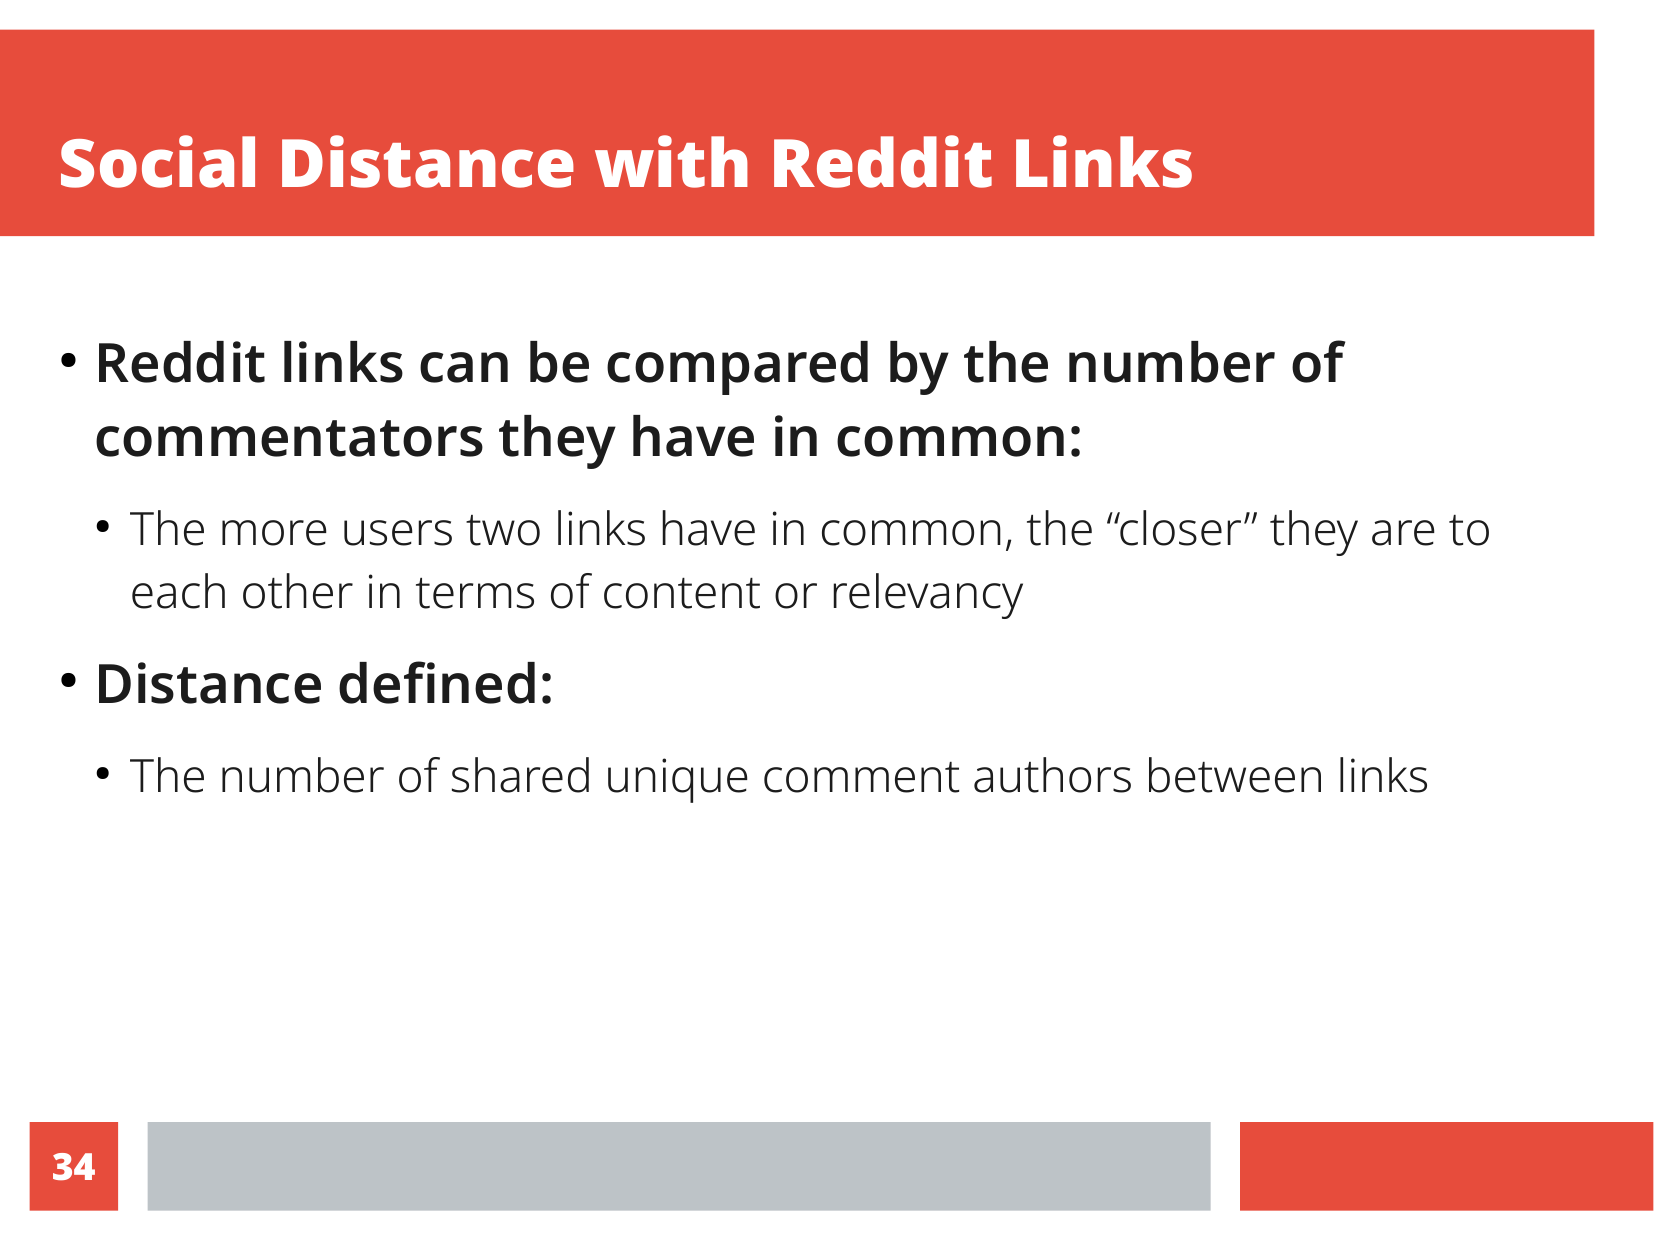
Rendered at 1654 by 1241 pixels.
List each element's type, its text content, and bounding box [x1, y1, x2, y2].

title Social Distance with Reddit Links [59, 59, 1595, 207]
list Reddit links can be compared by the number of commentators they have in common: The more users two links have in common, the “closer” they are to each other in terms of content or relevancy Distance defined: The number of shared unique comment authors between links [59, 324, 1565, 1093]
